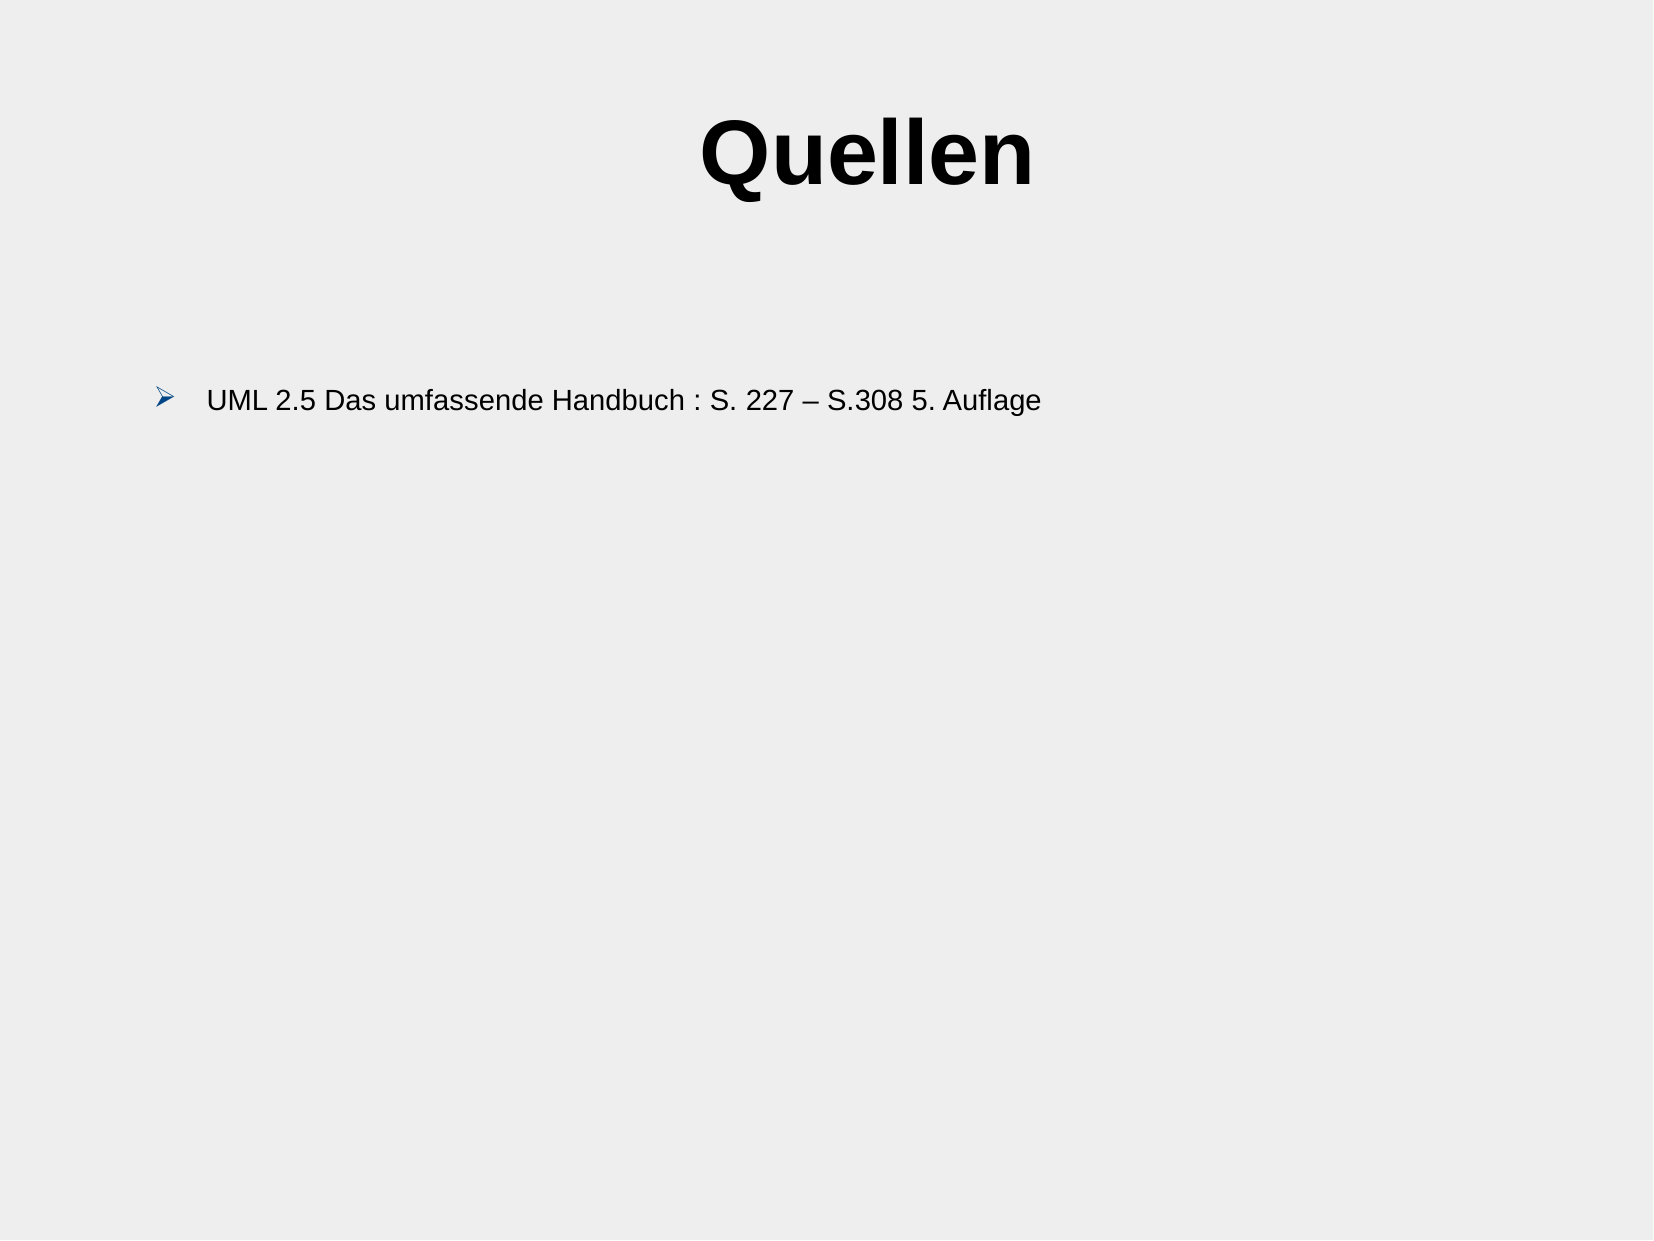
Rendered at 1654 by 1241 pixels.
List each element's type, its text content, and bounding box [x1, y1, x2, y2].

list UML 2.5 Das umfassende Handbuch : S. 227 – S.308 5. Auflage [135, 383, 1625, 1104]
title Quellen [124, 49, 1613, 257]
